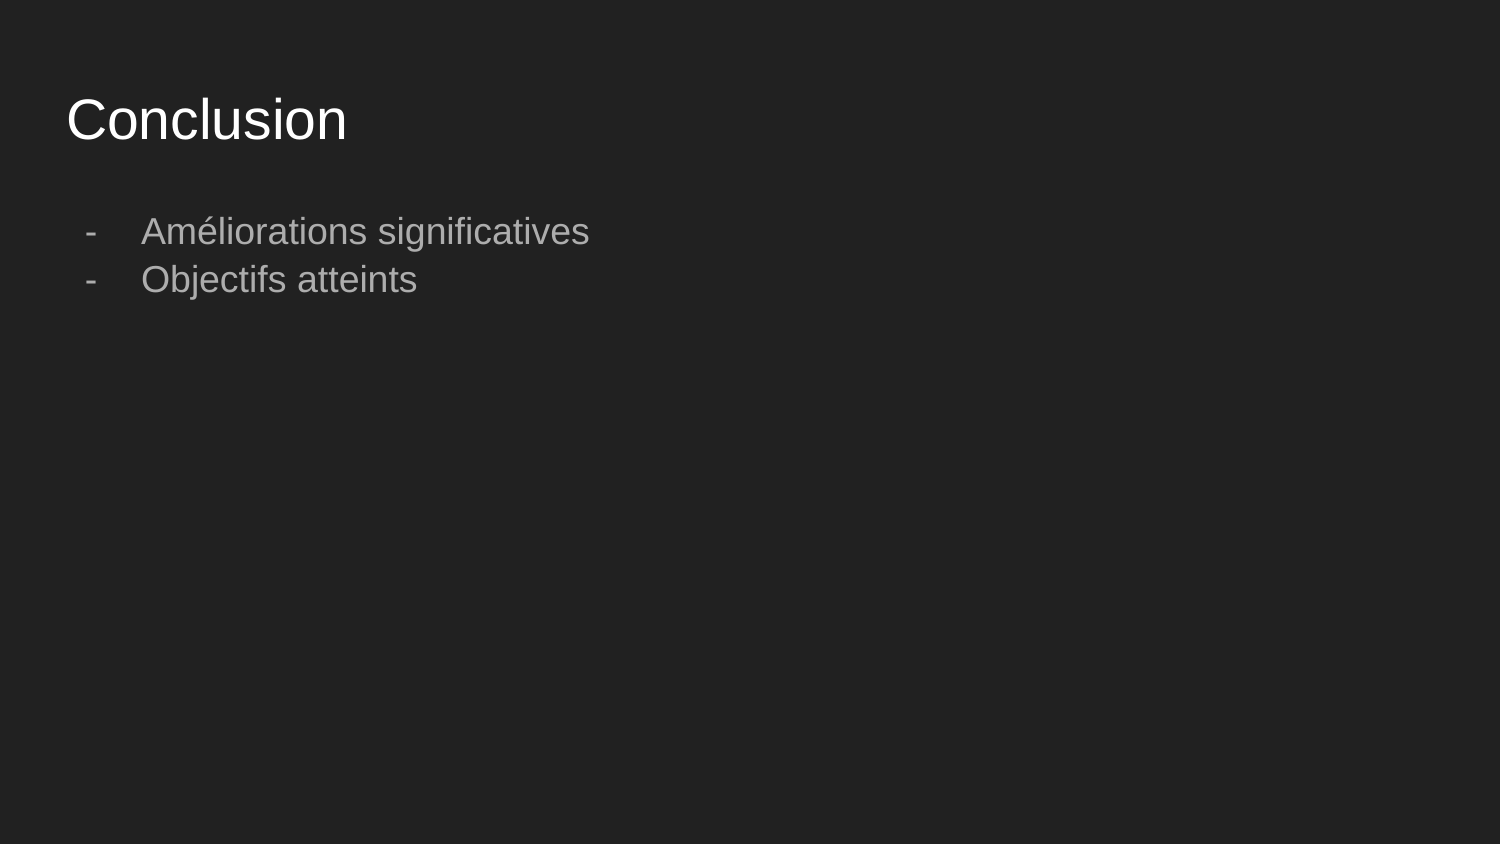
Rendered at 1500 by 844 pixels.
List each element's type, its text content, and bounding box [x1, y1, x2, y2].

list Améliorations significatives Objectifs atteints [51, 189, 1449, 750]
title Conclusion [51, 72, 1449, 167]
